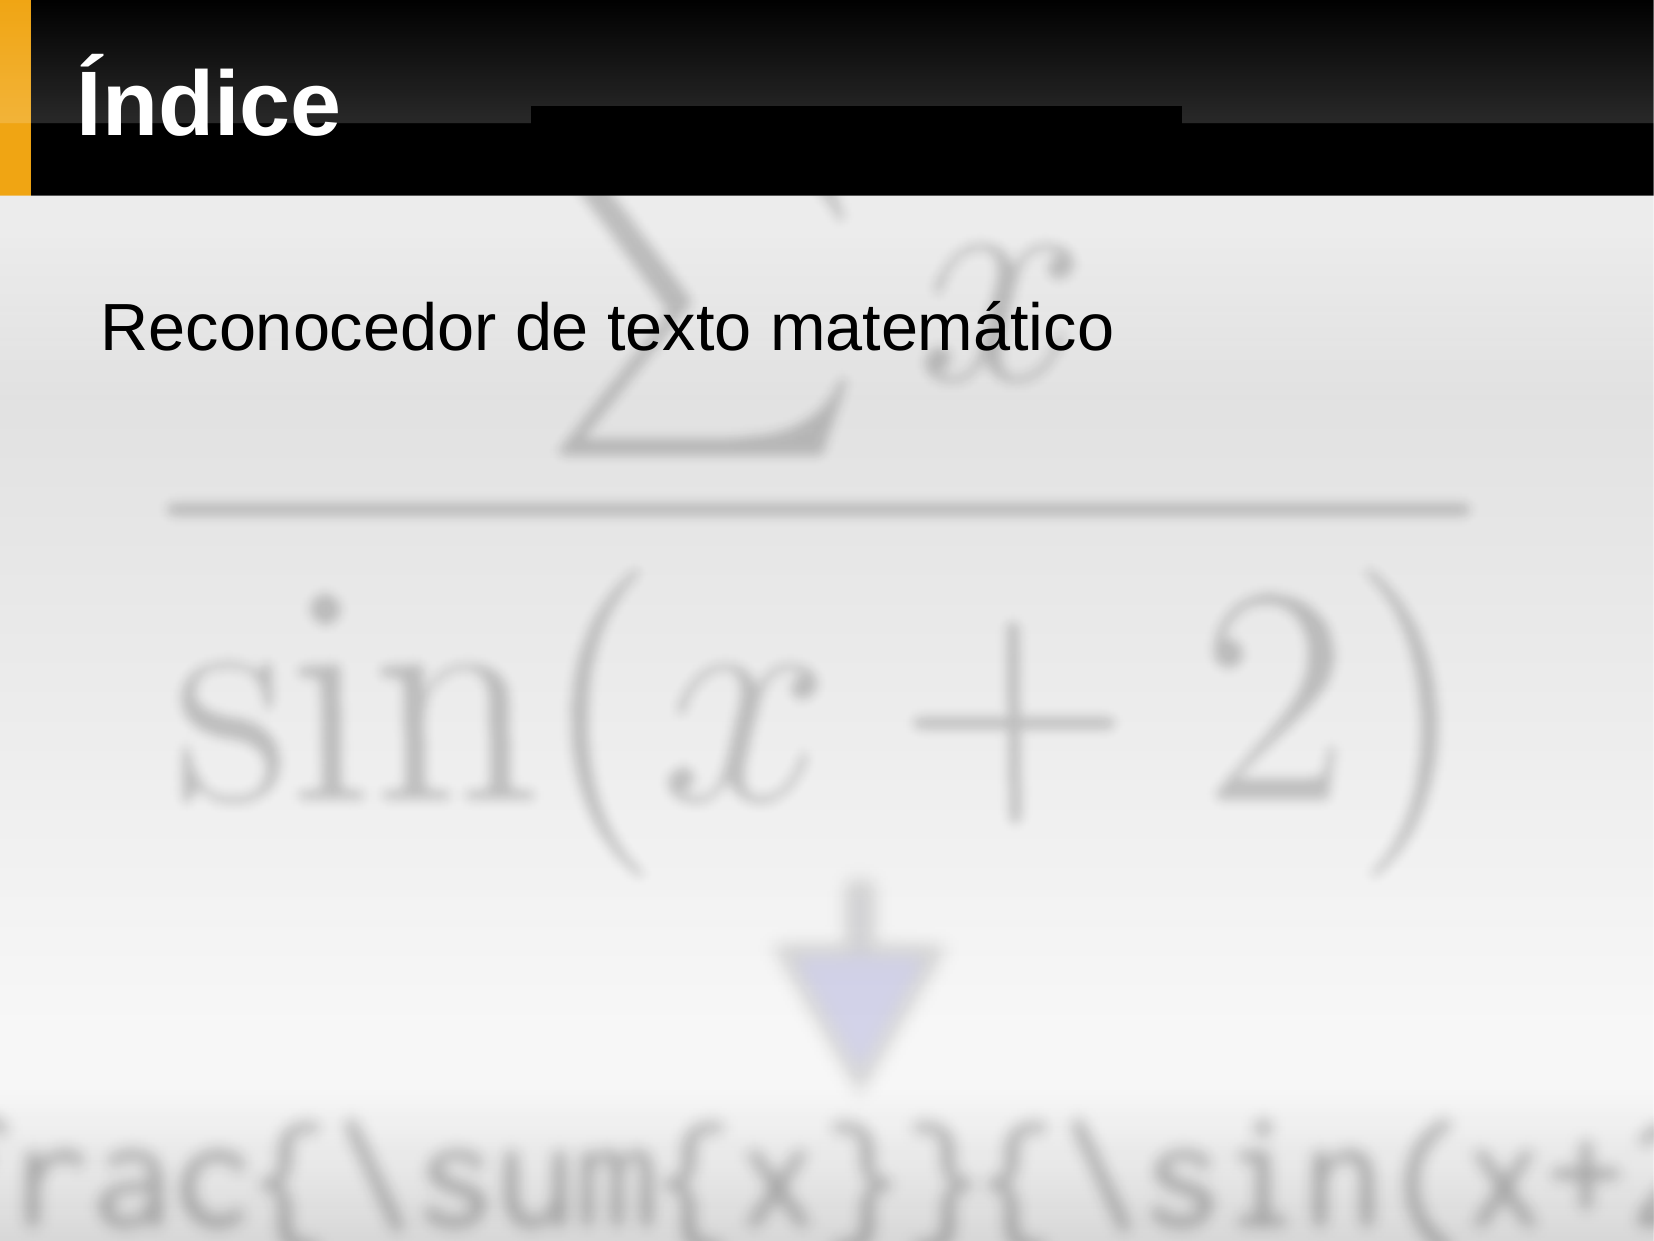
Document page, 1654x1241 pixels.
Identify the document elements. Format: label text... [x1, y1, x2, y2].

list Reconocedor de texto matemático [82, 290, 1571, 1109]
picture [0, 0, 1654, 1241]
title Índice [76, 7, 1565, 200]
